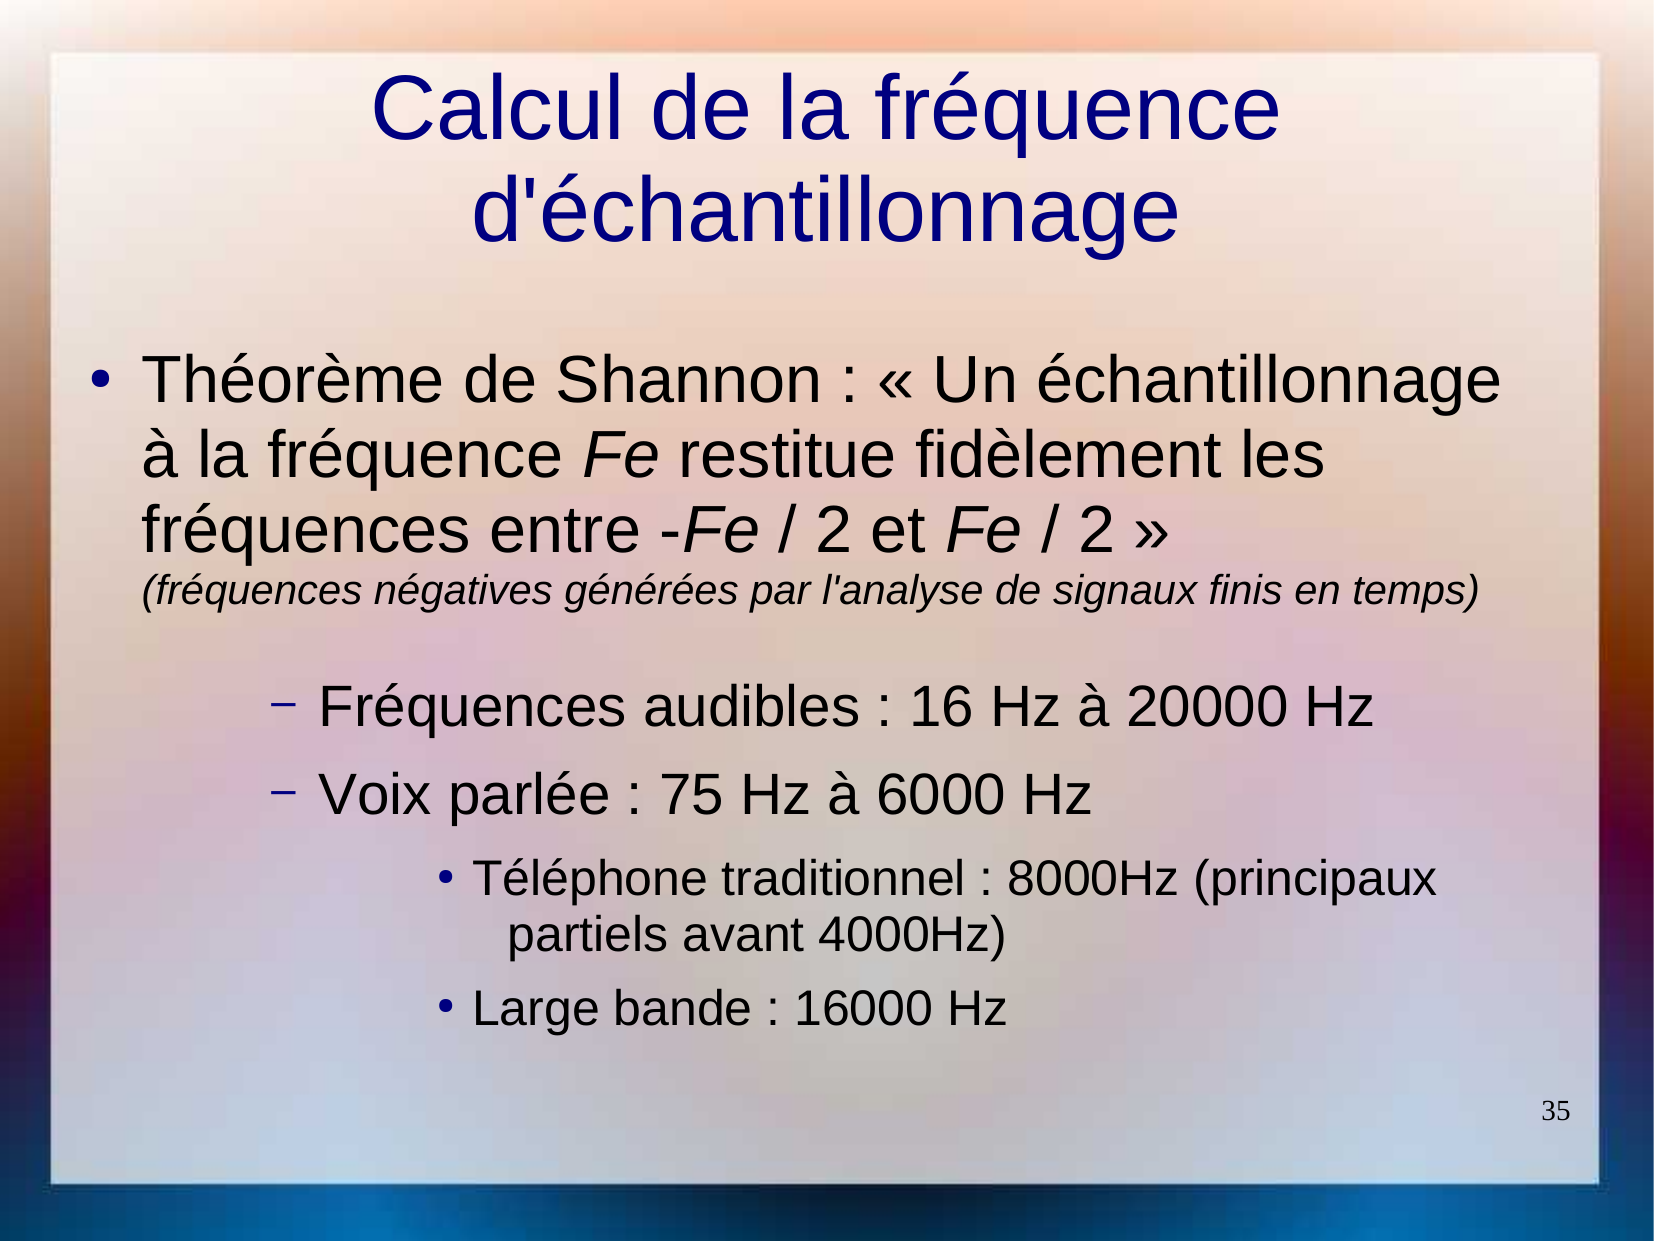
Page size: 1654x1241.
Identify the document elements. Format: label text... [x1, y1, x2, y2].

title Calcul de la fréquence d'échantillonnage [82, 55, 1571, 263]
picture [0, 0, 1654, 1241]
list Fréquences audibles : 16 Hz à 20000 Hz Voix parlée : 75 Hz à 6000 Hz Téléphone traditionnel : 8000Hz (principaux partiels avant 4000Hz) Large bande : 16000 Hz [82, 673, 1571, 1069]
list Théorème de Shannon : « Un échantillonnage à la fréquence Fe restitue fidèlement les fréquences entre -Fe / 2 et Fe / 2 » (fréquences négatives générées par l'analyse de signaux finis en temps) [70, 342, 1559, 638]
